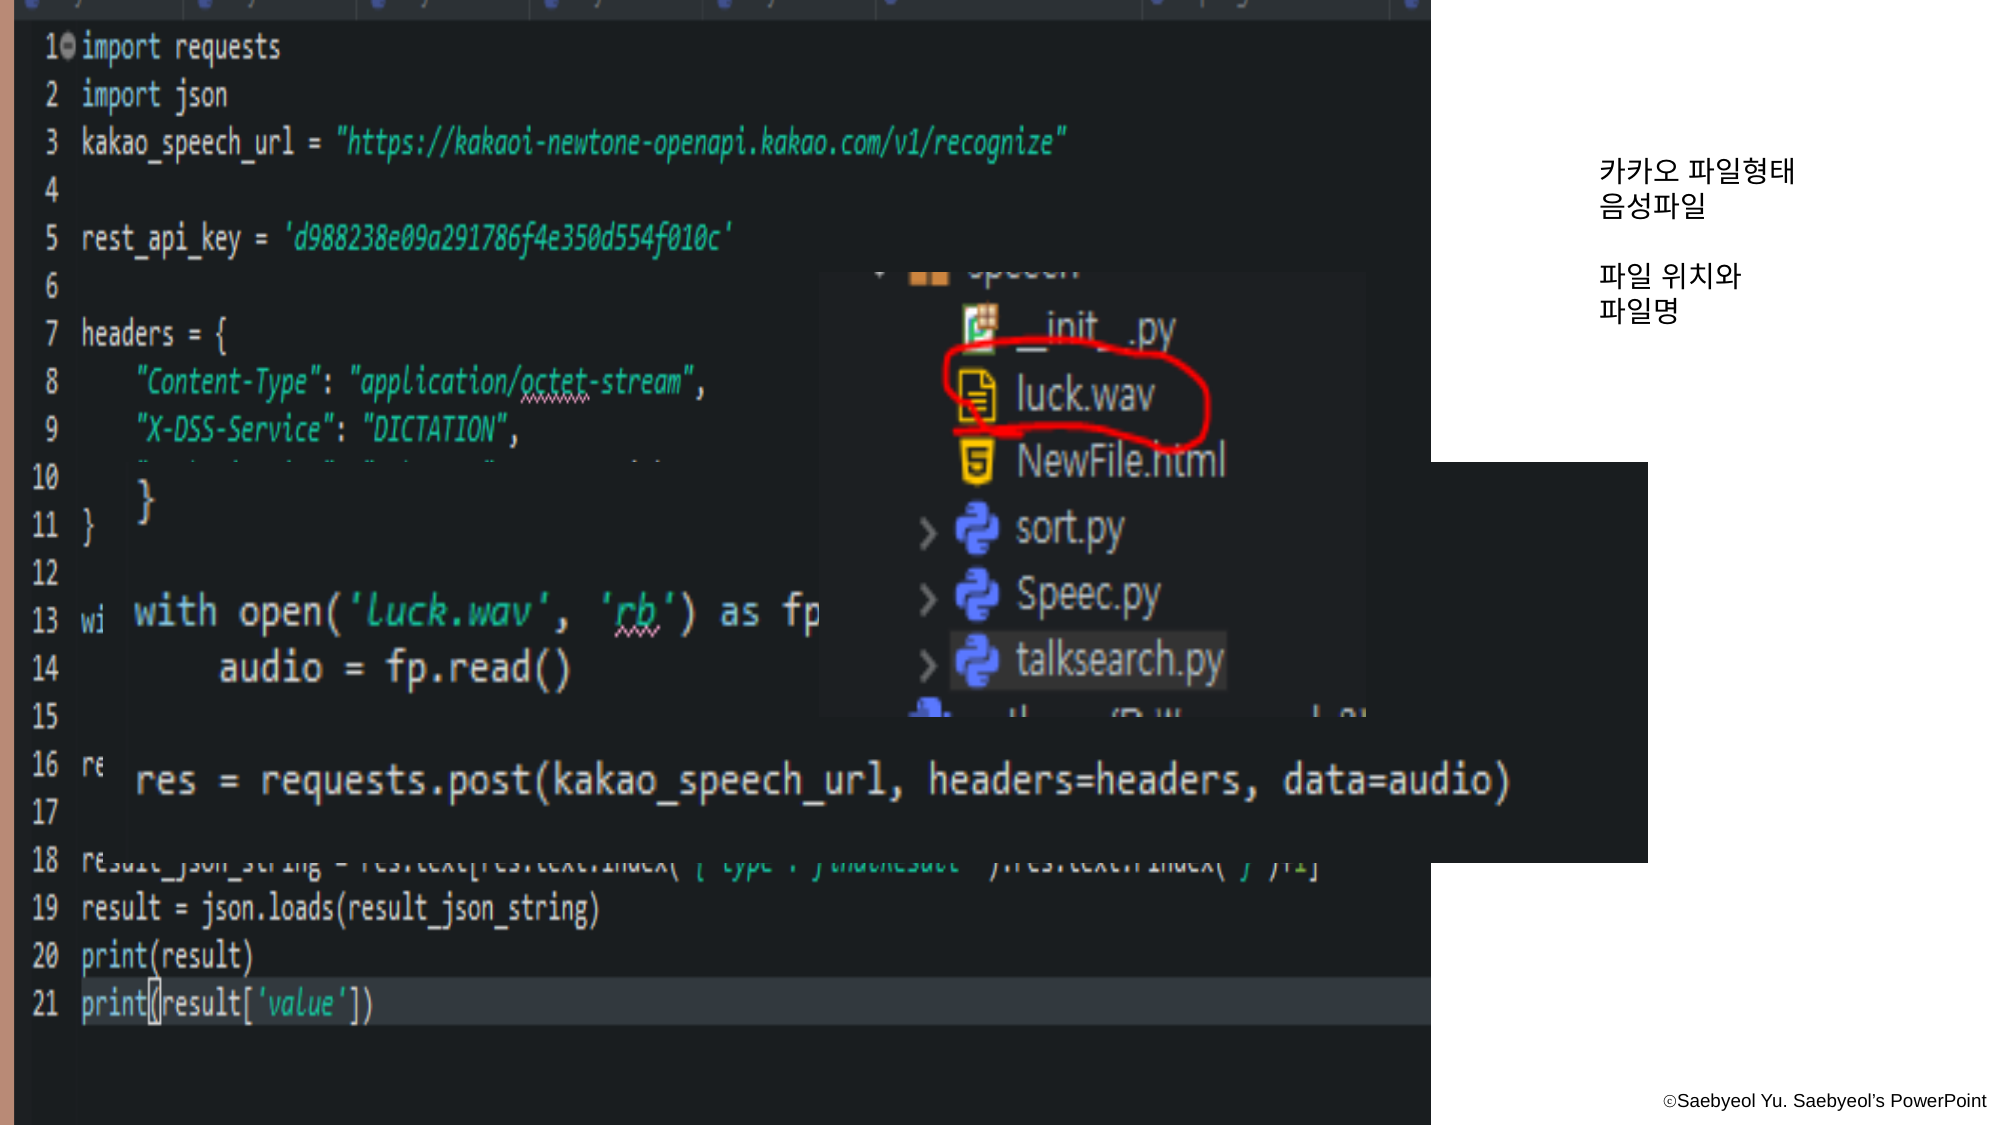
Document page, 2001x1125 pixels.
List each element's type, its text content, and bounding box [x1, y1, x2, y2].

text_box [0, 0, 15, 1125]
picture [15, 0, 1648, 1125]
text_box 카카오 파일형태 음성파일 파일 위치와 파일명 [1584, 138, 1841, 344]
